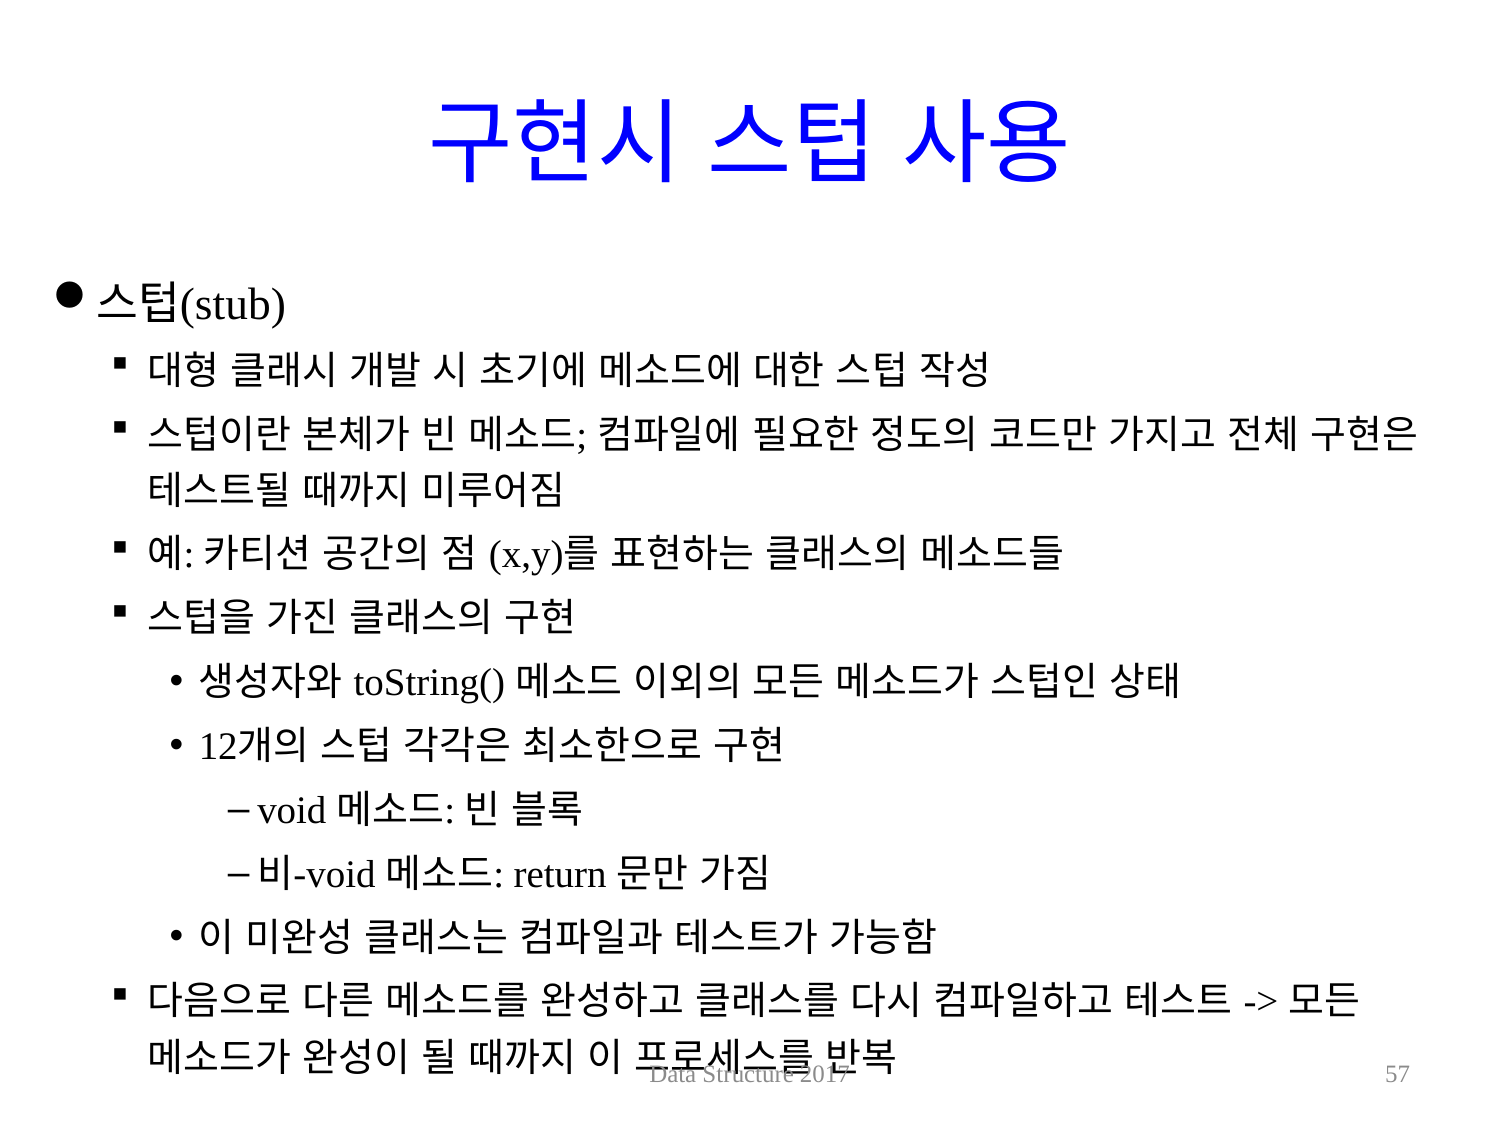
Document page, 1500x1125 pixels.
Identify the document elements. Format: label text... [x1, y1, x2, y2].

slide_number <숫자> [1074, 1042, 1425, 1103]
footer Data Structure 2017 [512, 1042, 988, 1103]
title 구현시 스텁 사용 [75, 45, 1425, 233]
list 스텁(stub) 대형 클래시 개발 시 초기에 메소드에 대한 스텁 작성 스텁이란 본체가 빈 메소드; 컴파일에 필요한 정도의 코드만 가지고 전체 구현은 테스트될 때까지 미루어짐 예: 카티션 공간의 점 (x,y)를 표현하는 클래스의 메소드들 스텁을 가진 클래스의 구현 생성자와 toString() 메소드 이외의 모든 메소드가 스텁인 상태 12개의 스텁 각각은 최소한으로 구현 void 메소드: 빈 블록 비-void 메소드: return 문만 가짐 이 미완성 클래스는 컴파일과 테스트가 가능함 다음으로 다른 메소드를 완성하고 클래스를 다시 컴파일하고 테스트 -> 모든 메소드가 완성이 될 때까지 이 프로세스를 반복 [37, 255, 1450, 1094]
